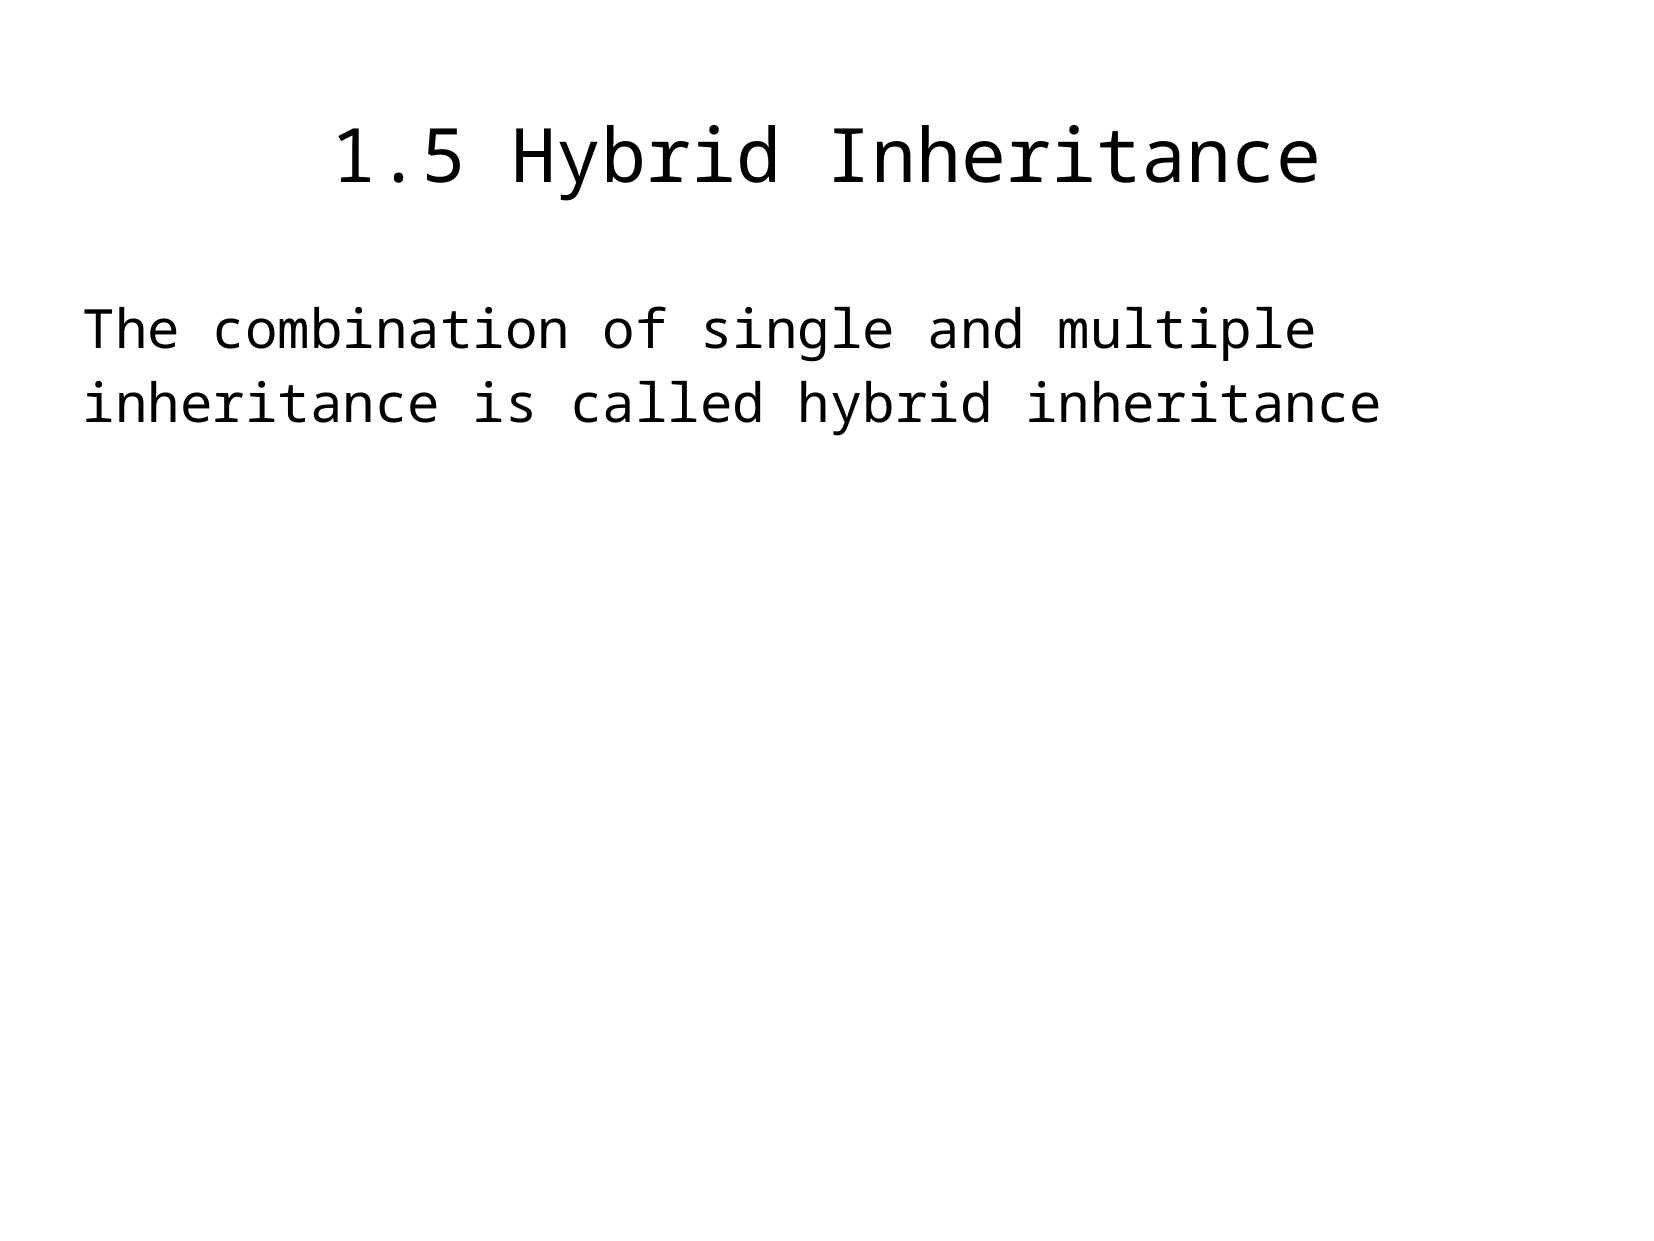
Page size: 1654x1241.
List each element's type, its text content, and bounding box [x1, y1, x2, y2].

title 1.5 Hybrid Inheritance [82, 49, 1571, 257]
subtitle The combination of single and multiple inheritance is called hybrid inheritance [82, 290, 1571, 1010]
